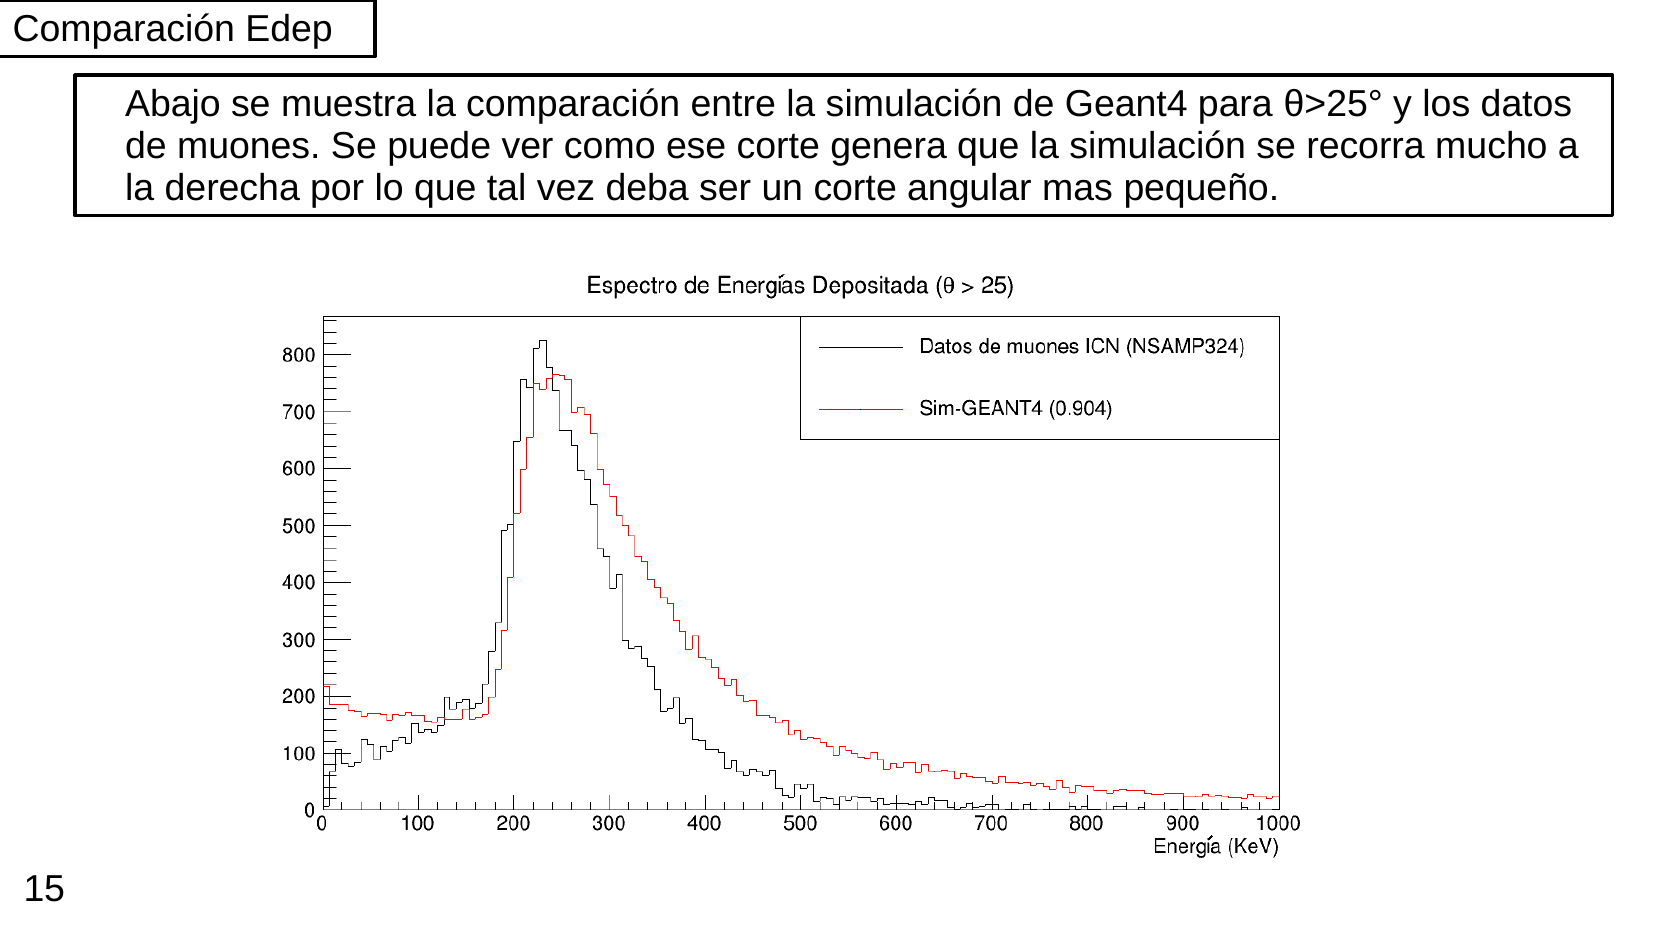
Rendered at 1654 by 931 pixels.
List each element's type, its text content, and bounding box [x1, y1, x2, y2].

text_box Abajo se muestra la comparación entre la simulación de Geant4 para θ>25° y los datos de muones. Se puede ver como ese corte genera que la simulación se recorra mucho a la derecha por lo que tal vez deba ser un corte angular mas pequeño. [75, 75, 1613, 216]
text_box <number> [8, 860, 638, 931]
text_box Comparación Edep [0, 0, 376, 57]
picture [262, 262, 1305, 859]
